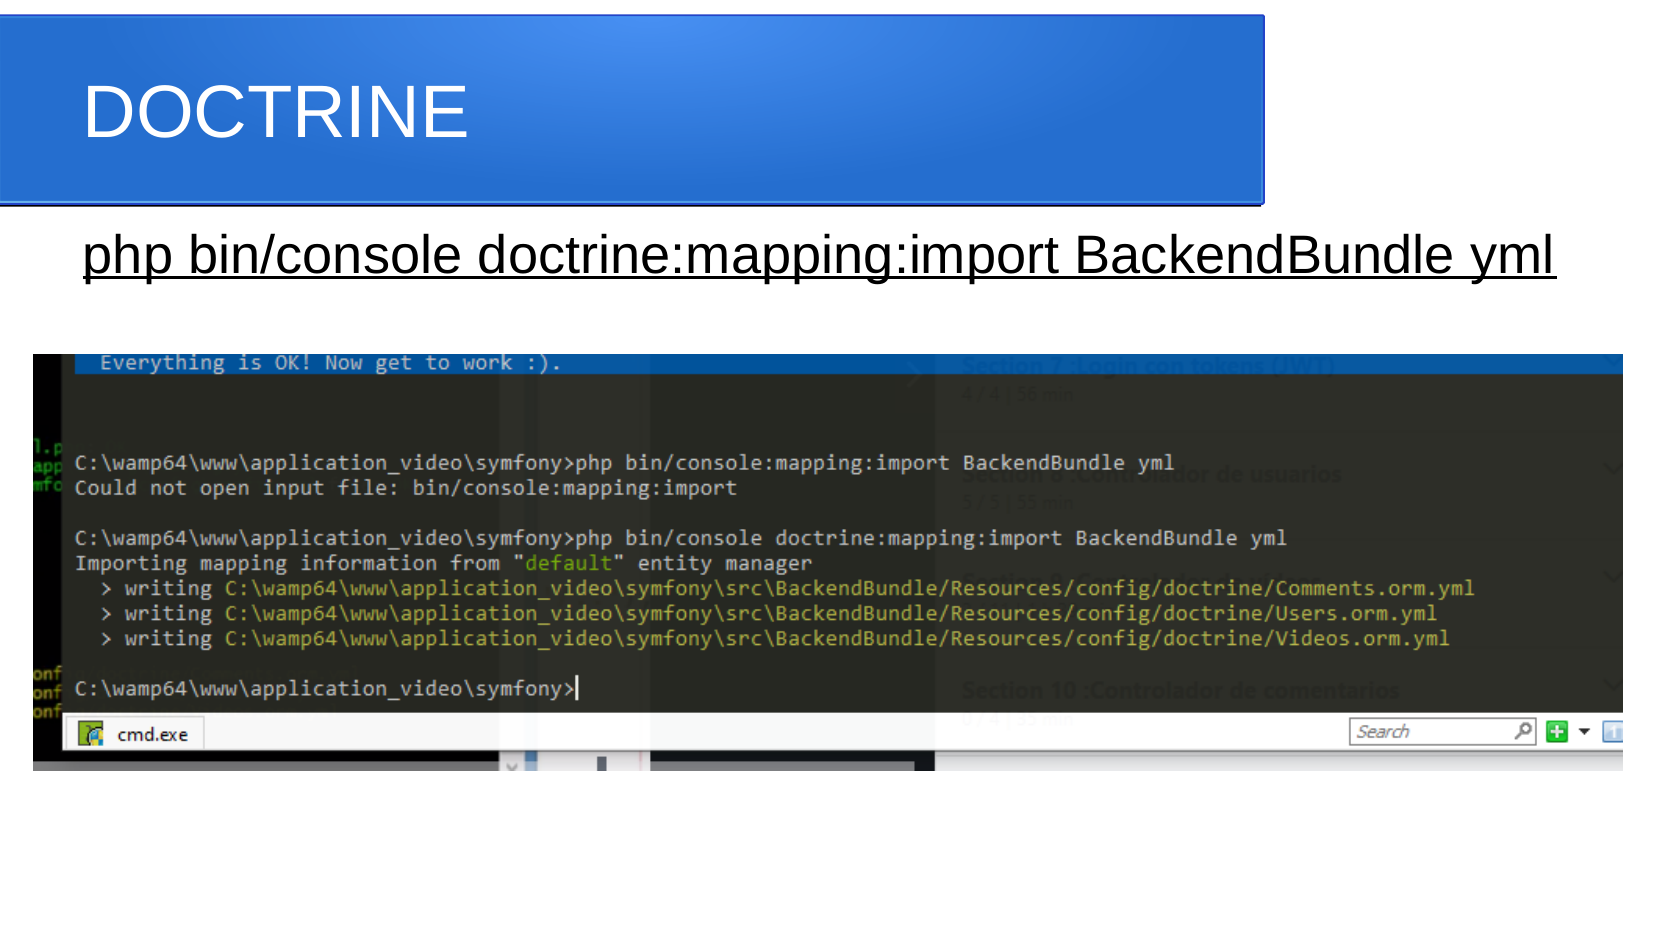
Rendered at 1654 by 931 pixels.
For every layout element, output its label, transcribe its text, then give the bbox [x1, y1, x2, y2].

list php bin/console doctrine:mapping:import BackendBundle yml [82, 224, 1571, 354]
picture [33, 354, 1623, 771]
title DOCTRINE [82, 35, 1235, 189]
